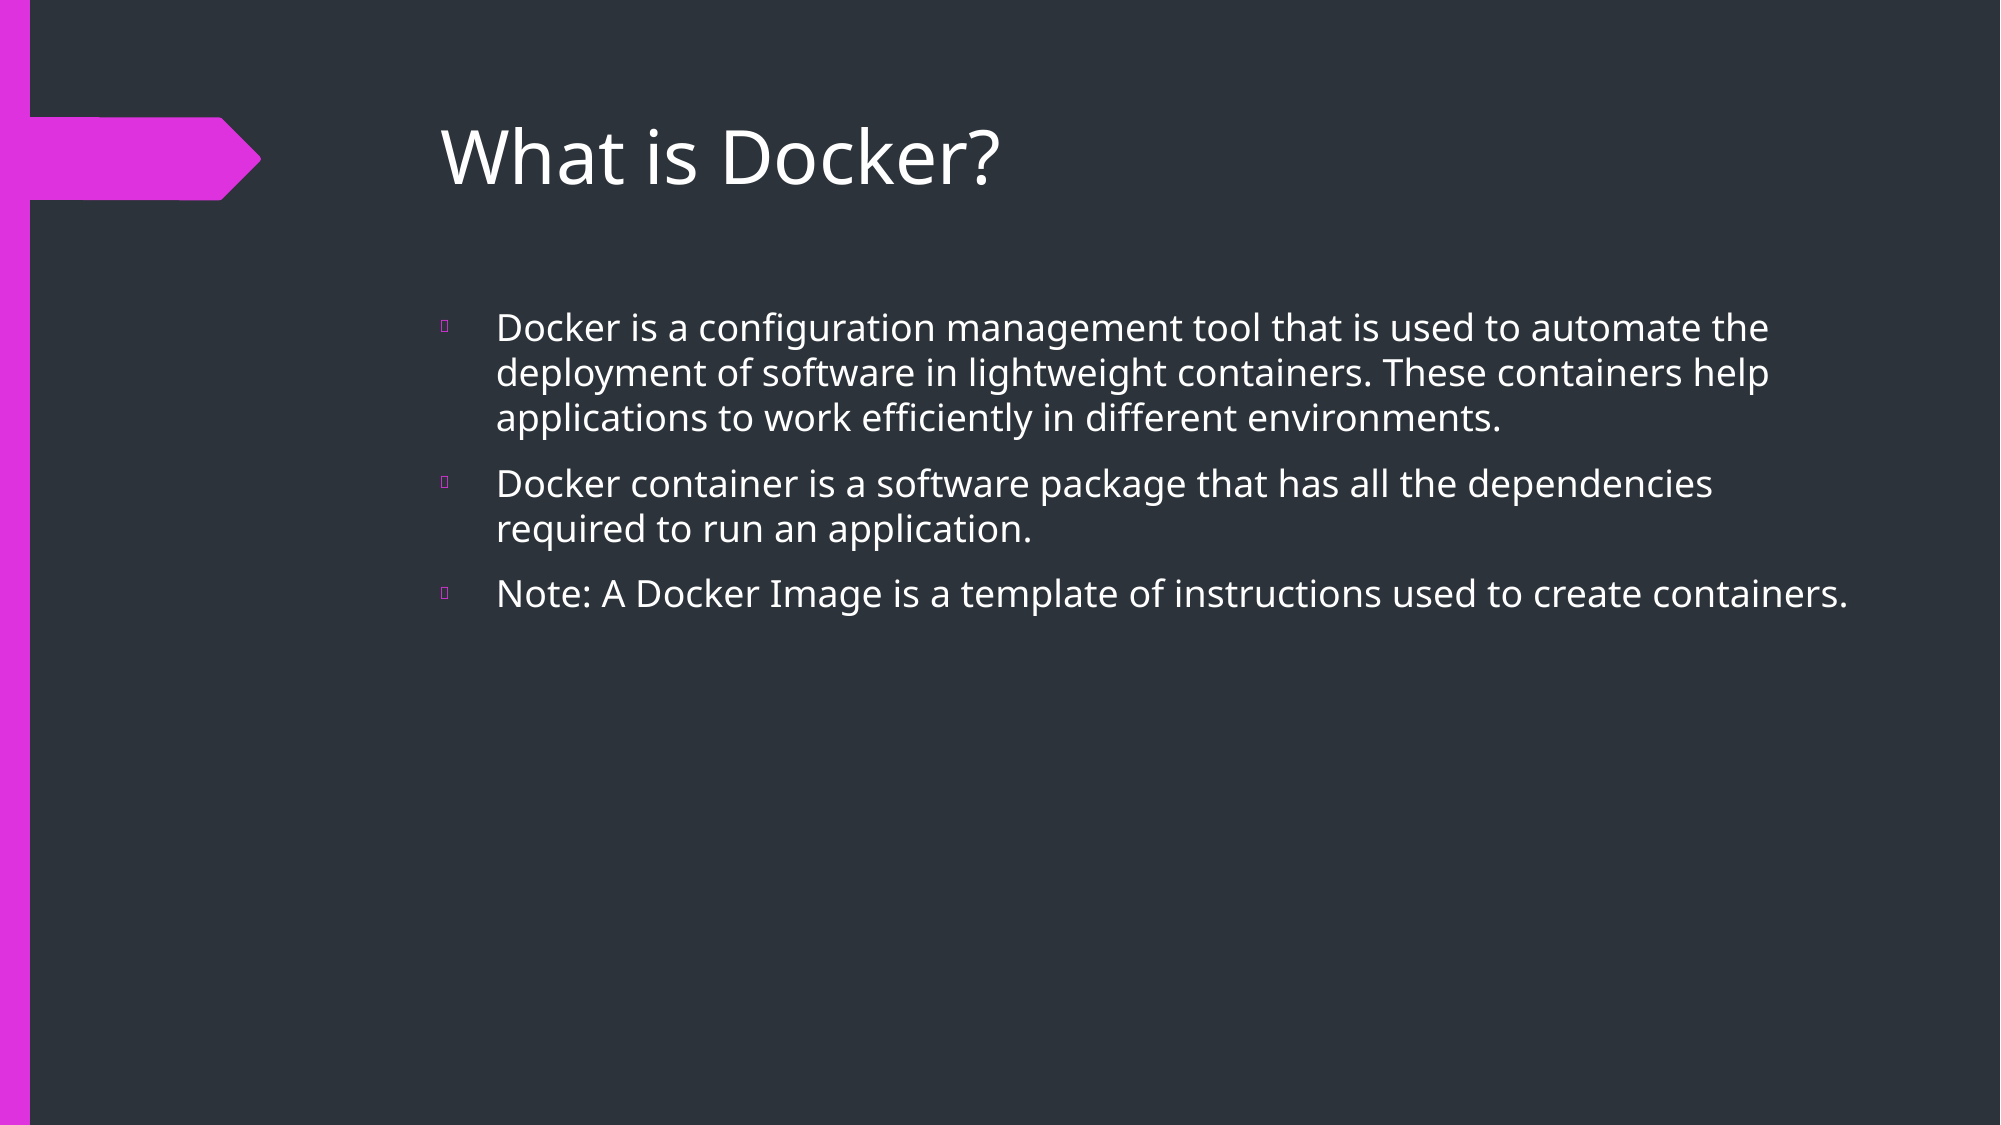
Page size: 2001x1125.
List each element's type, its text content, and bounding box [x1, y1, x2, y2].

list Docker is a configuration management tool that is used to automate the deployment of software in lightweight containers. These containers help applications to work efficiently in different environments. Docker container is a software package that has all the dependencies required to run an application. Note: A Docker Image is a template of instructions used to create containers. [424, 296, 1888, 970]
title What is Docker? [425, 102, 1888, 296]
